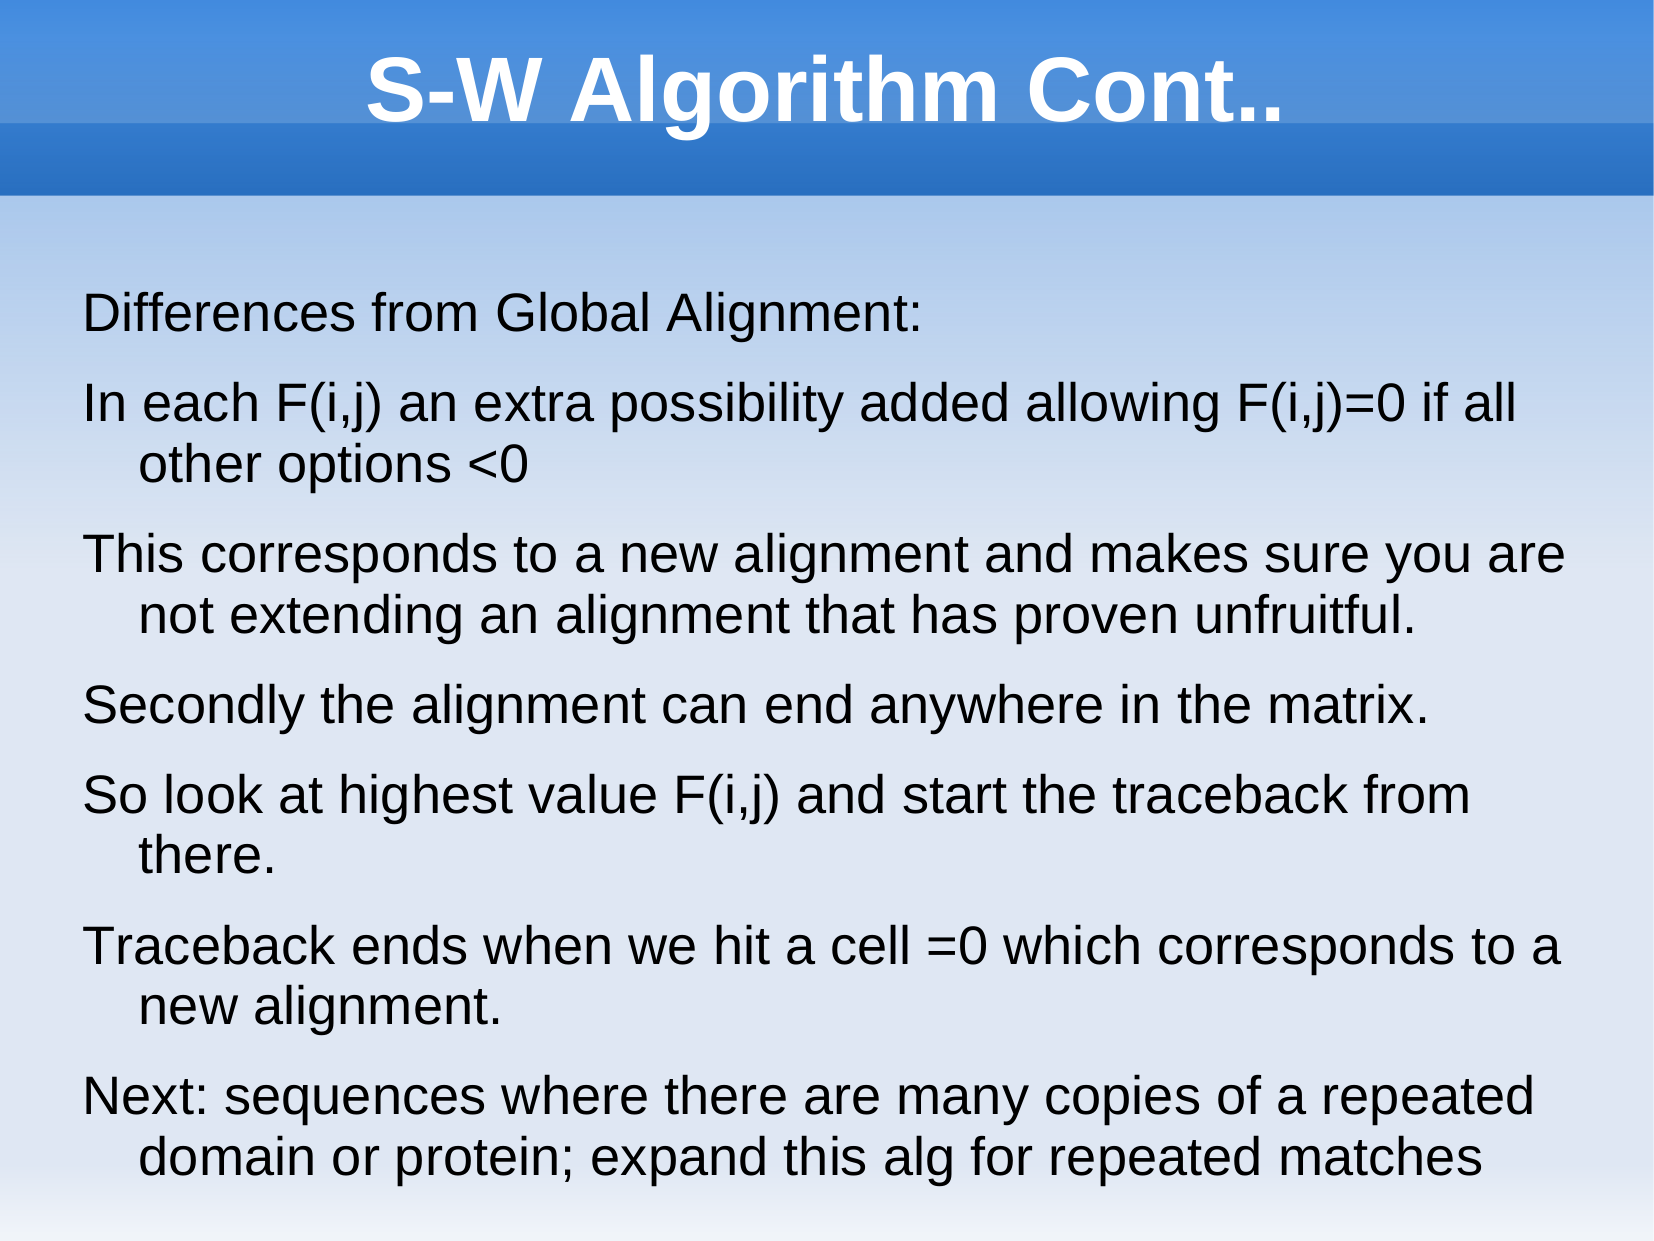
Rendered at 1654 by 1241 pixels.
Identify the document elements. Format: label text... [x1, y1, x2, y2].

list Differences from Global Alignment: In each F(i,j) an extra possibility added allowing F(i,j)=0 if all other options <0 This corresponds to a new alignment and makes sure you are not extending an alignment that has proven unfruitful. Secondly the alignment can end anywhere in the matrix. So look at highest value F(i,j) and start the traceback from there. Traceback ends when we hit a cell =0 which corresponds to a new alignment. Next: sequences where there are many copies of a repeated domain or protein; expand this alg for repeated matches [82, 278, 1570, 1187]
picture [0, 0, 1654, 1241]
title S-W Algorithm Cont.. [82, 38, 1570, 244]
